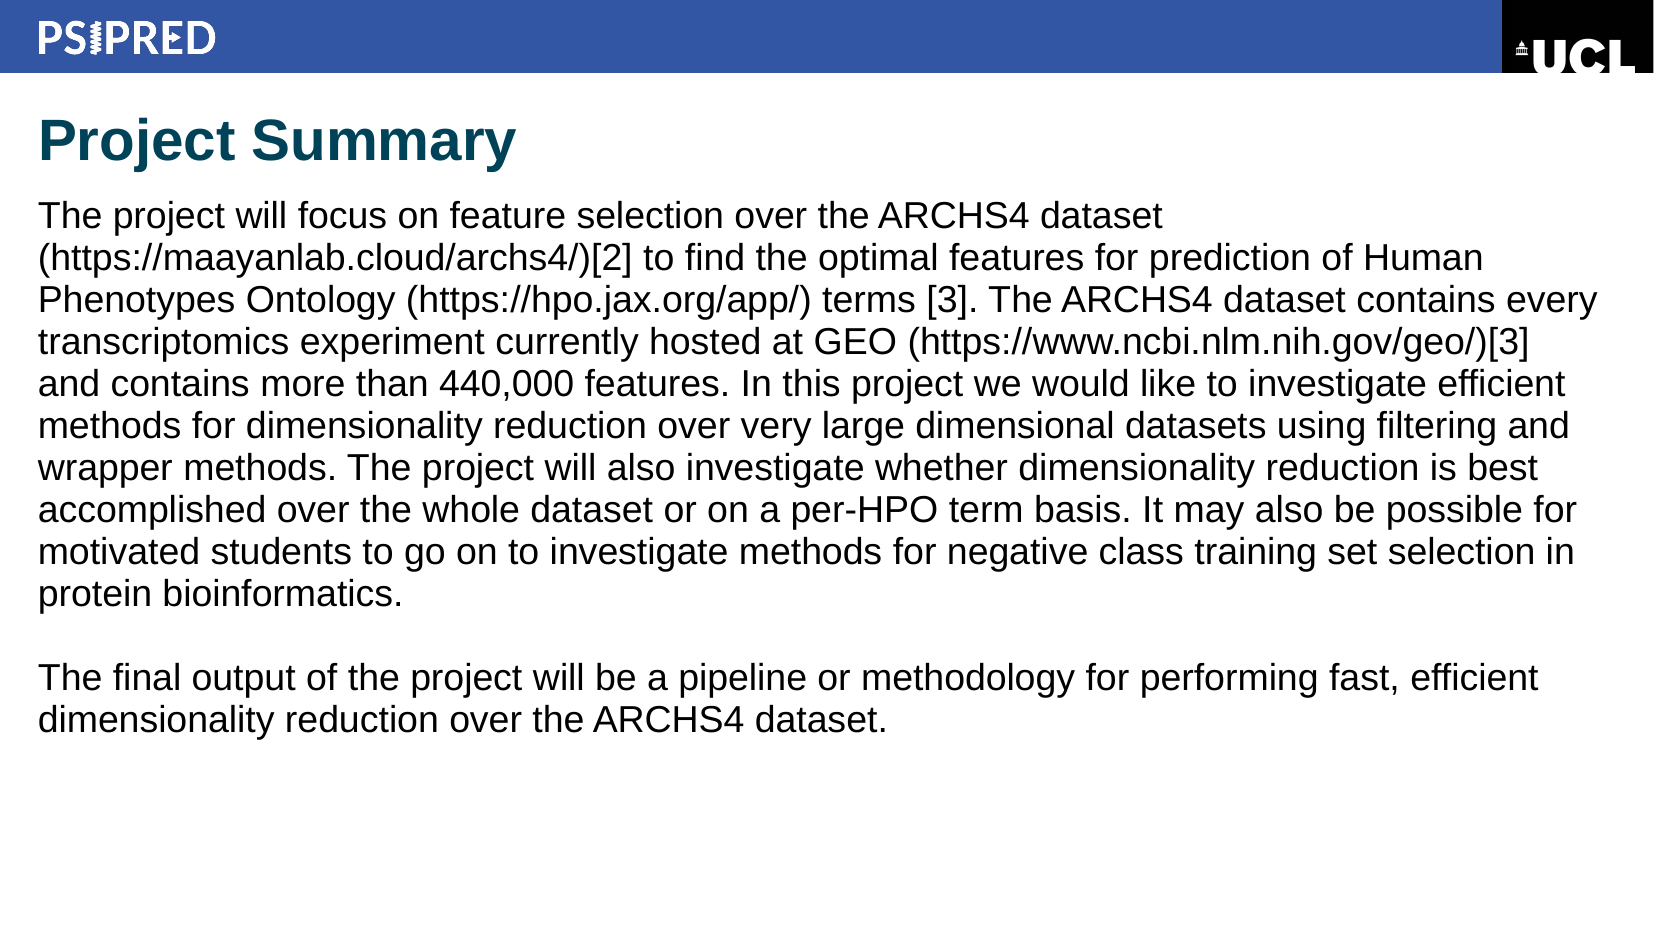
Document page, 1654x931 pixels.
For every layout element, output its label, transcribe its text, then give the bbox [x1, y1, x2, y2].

picture [1502, 0, 1654, 73]
picture [30, 14, 224, 61]
title Project Summary [23, 94, 1619, 187]
text_box The project will focus on feature selection over the ARCHS4 dataset (https://maayanlab.cloud/archs4/)[2] to find the optimal features for prediction of Human Phenotypes Ontology (https://hpo.jax.org/app/) terms [3]. The ARCHS4 dataset contains every transcriptomics experiment currently hosted at GEO (https://www.ncbi.nlm.nih.gov/geo/)[3] and contains more than 440,000 features. In this project we would like to investigate efficient methods for dimensionality reduction over very large dimensional datasets using filtering and wrapper methods. The project will also investigate whether dimensionality reduction is best accomplished over the whole dataset or on a per-HPO term basis. It may also be possible for motivated students to go on to investigate methods for negative class training set selection in protein bioinformatics. The final output of the project will be a pipeline or methodology for performing fast, efficient dimensionality reduction over the ARCHS4 dataset. [23, 187, 1619, 875]
